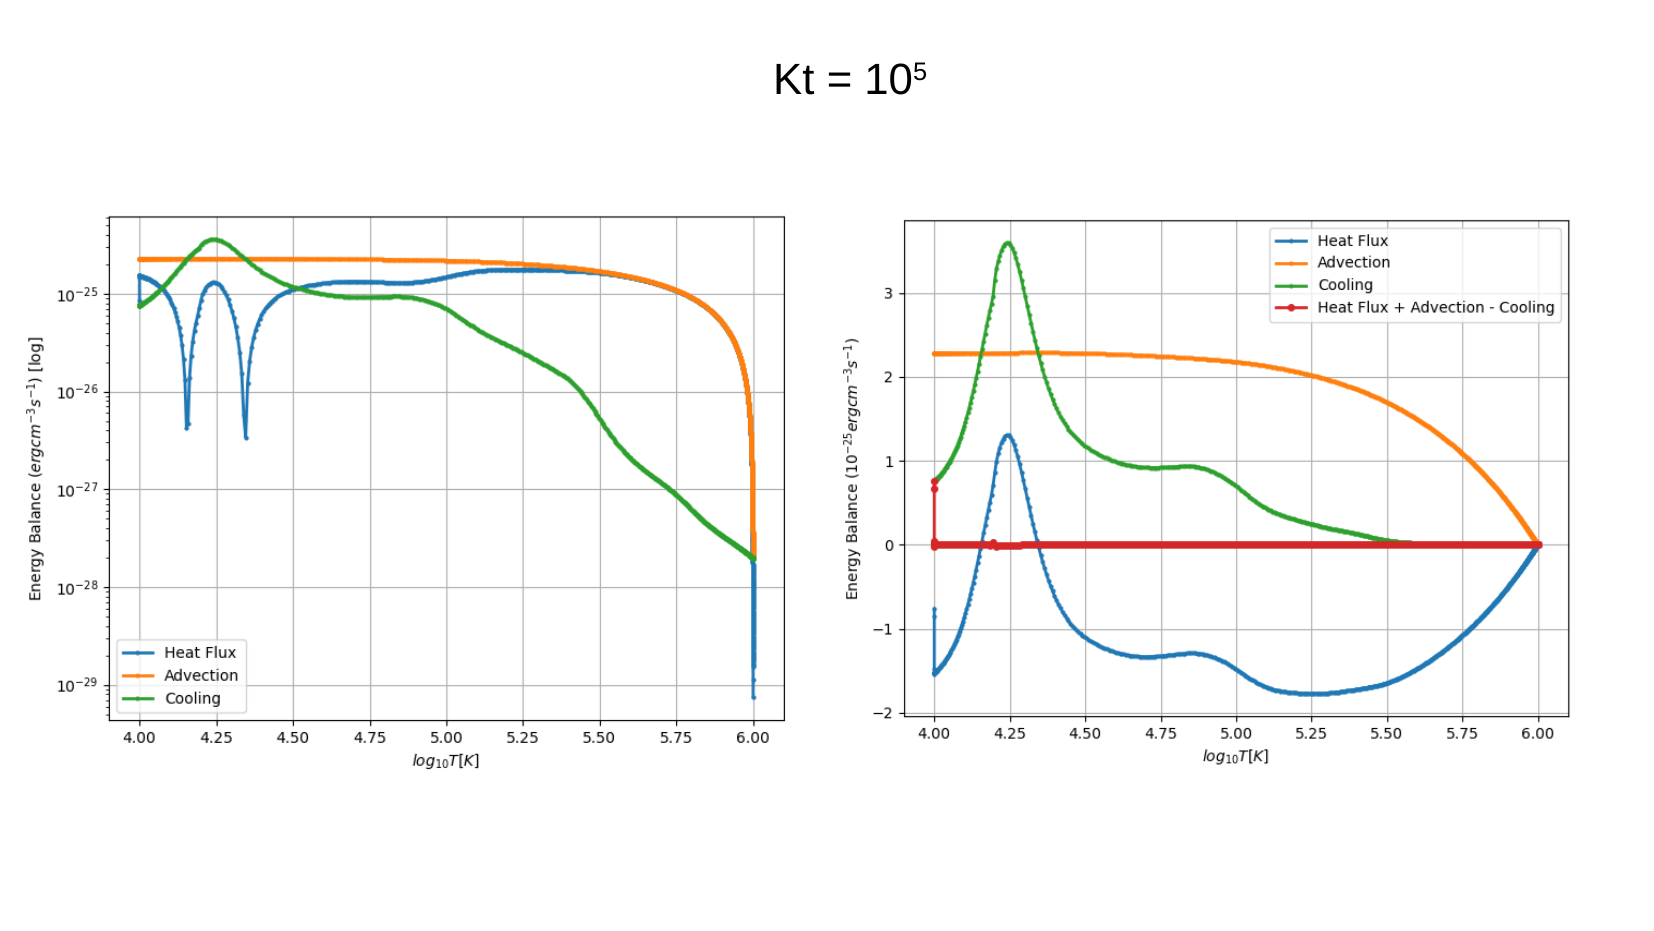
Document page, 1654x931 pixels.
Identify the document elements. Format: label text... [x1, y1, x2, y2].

picture [0, 138, 1654, 792]
text_box Kt = 105 [590, 35, 1123, 125]
